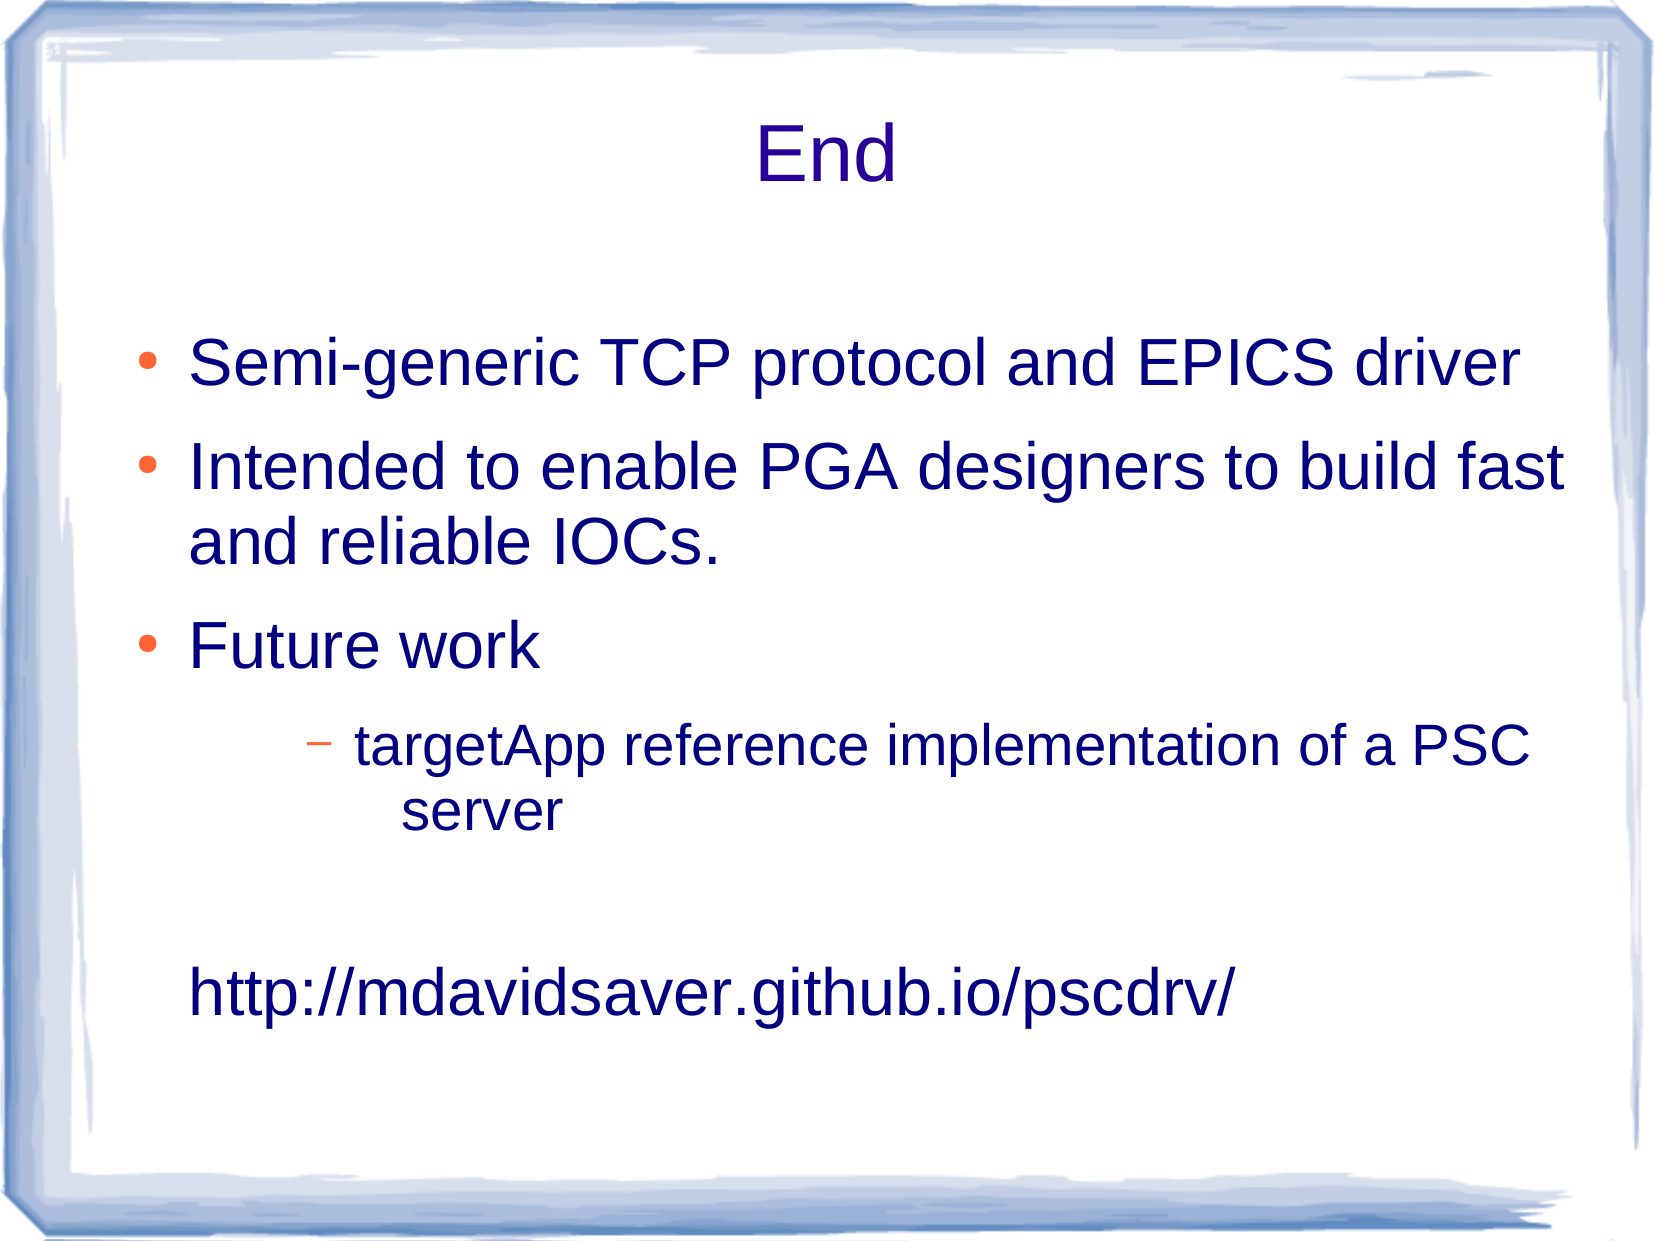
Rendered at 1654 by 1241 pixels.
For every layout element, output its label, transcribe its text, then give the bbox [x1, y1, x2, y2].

title End [82, 49, 1571, 257]
picture [0, 0, 1654, 1241]
list Semi-generic TCP protocol and EPICS driver Intended to enable PGA designers to build fast and reliable IOCs. Future work targetApp reference implementation of a PSC server http://mdavidsaver.github.io/pscdrv/ [118, 324, 1571, 1030]
